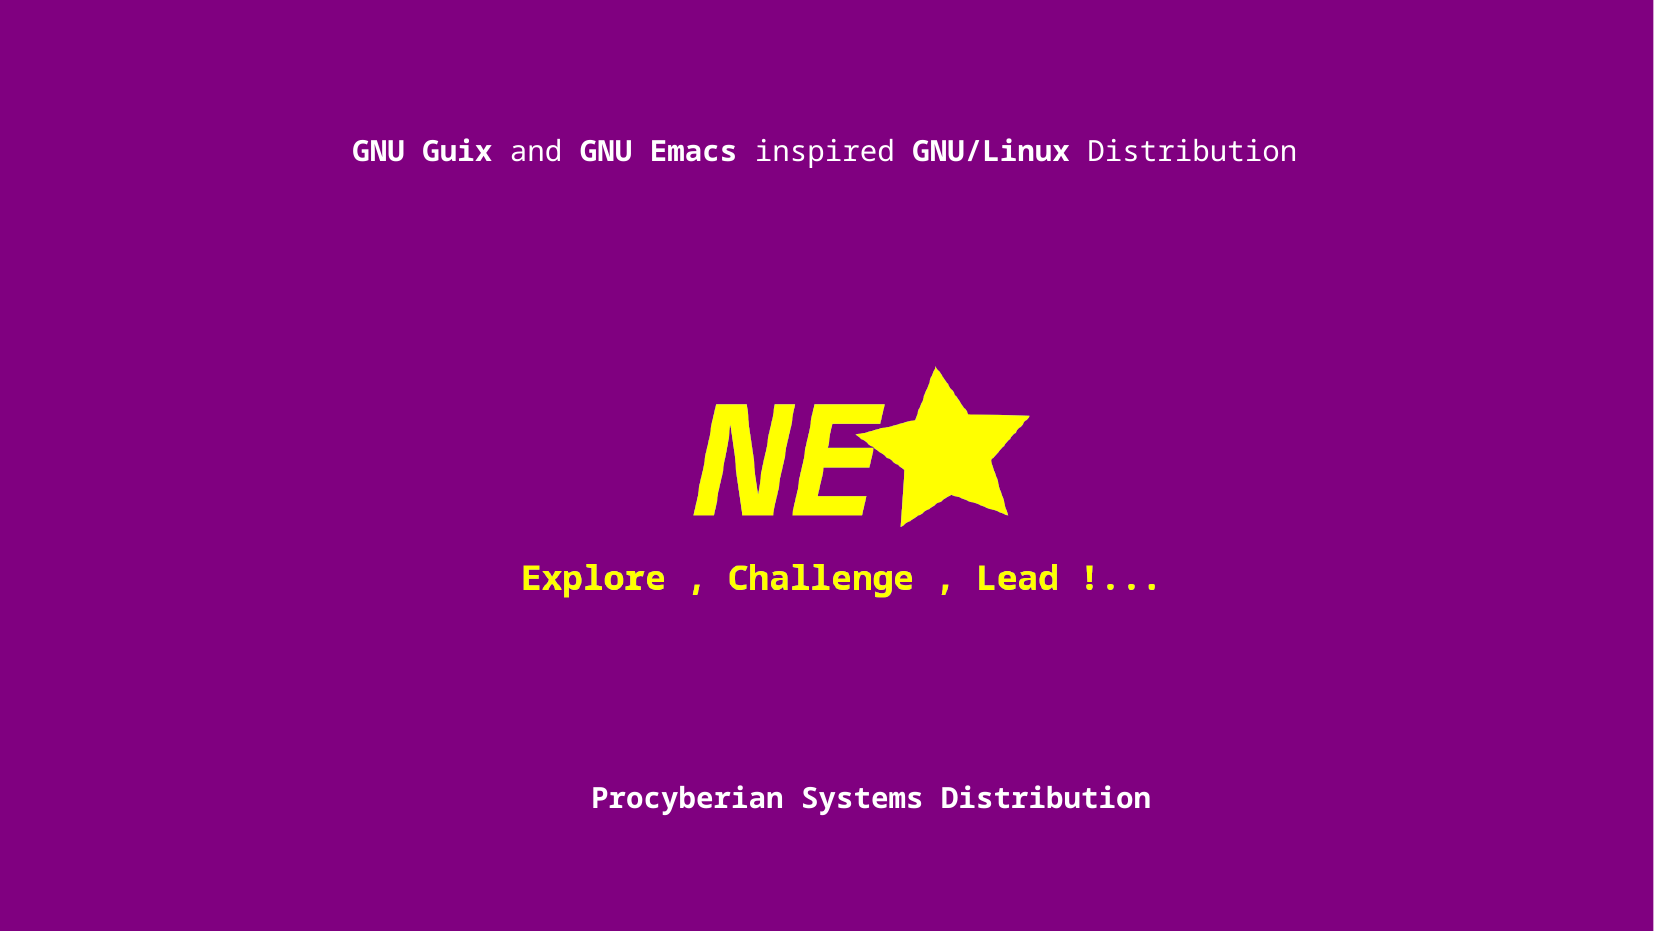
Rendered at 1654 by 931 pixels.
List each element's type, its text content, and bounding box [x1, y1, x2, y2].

picture [0, 0, 1654, 931]
text_box Procyberian Systems Distribution [337, 750, 1405, 845]
text_box GNU Guix and GNU Emacs inspired GNU/Linux Distribution [337, 102, 1405, 198]
